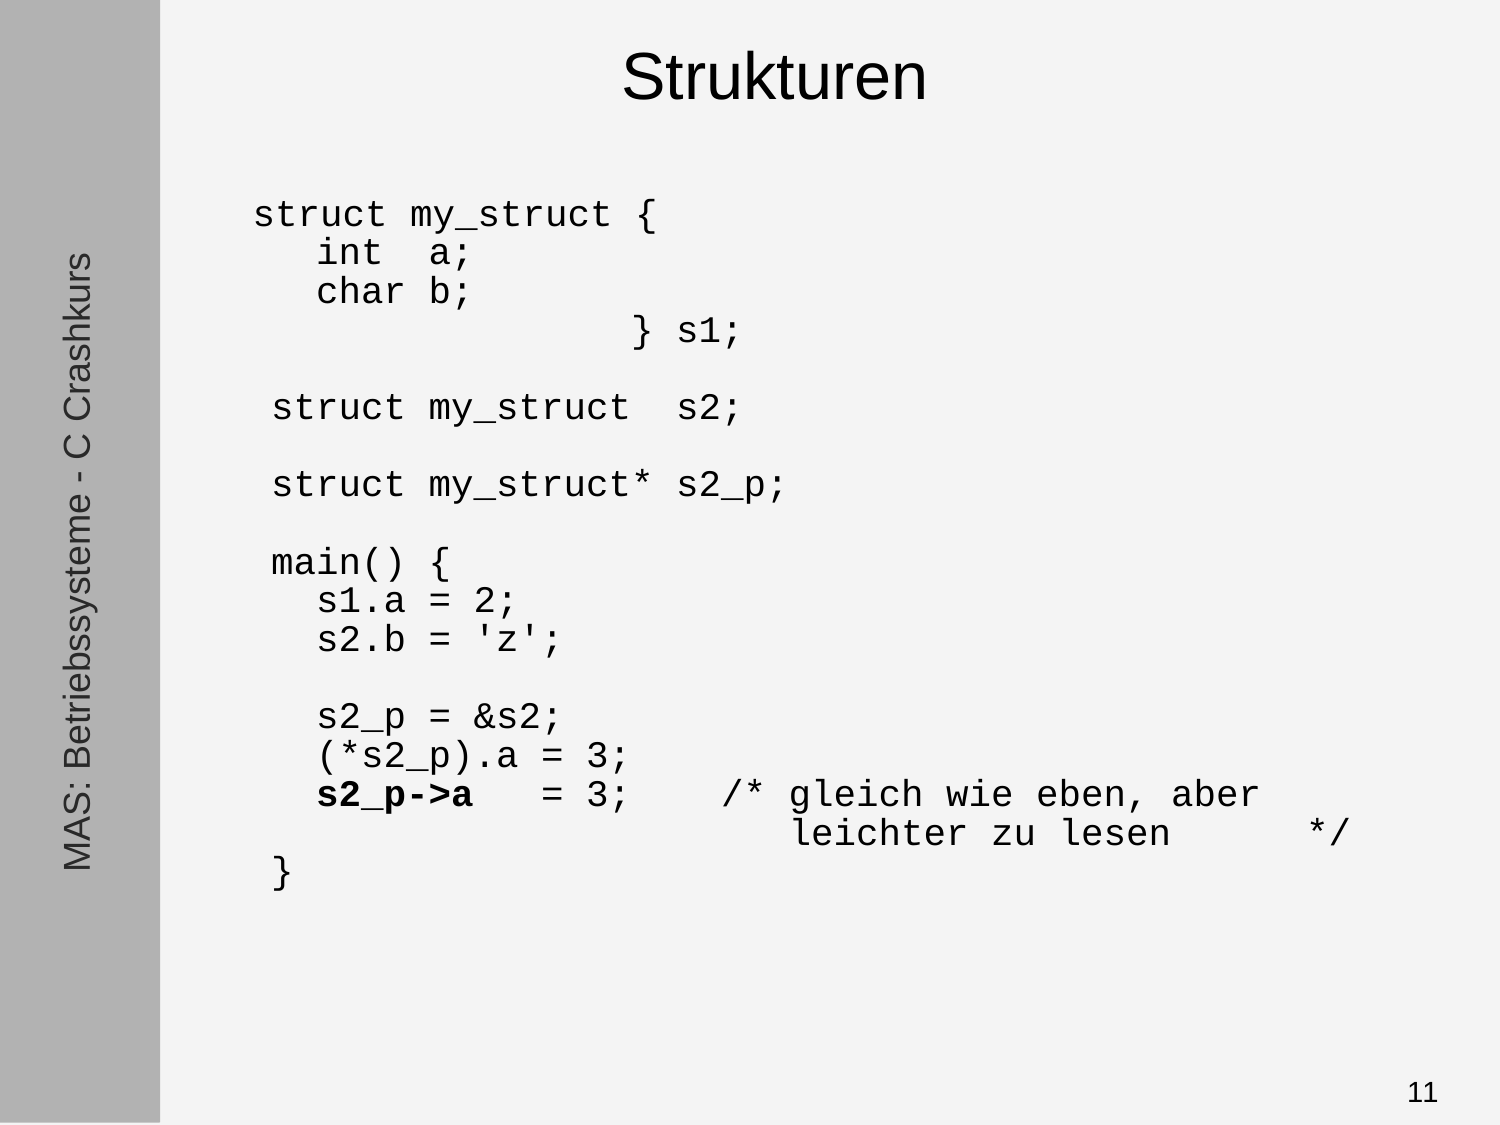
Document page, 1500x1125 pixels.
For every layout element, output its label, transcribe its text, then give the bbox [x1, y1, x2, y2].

text_box [0, 0, 160, 1122]
text_box MAS: Betriebssysteme - C Crashkurs [46, 1, 125, 1124]
text_box struct my_struct { int a; char b; } s1; struct my_struct s2; struct my_struct* s2_p; main() { s1.a = 2; s2.b = 'z'; s2_p = &s2; (*s2_p).a = 3; s2_p->a = 3; /* gleich wie eben, aber leichter zu lesen */ } [237, 187, 1447, 1125]
text_box Strukturen [606, 27, 944, 122]
text_box [212, 162, 1460, 325]
text_box 9 [1407, 1074, 1460, 1112]
